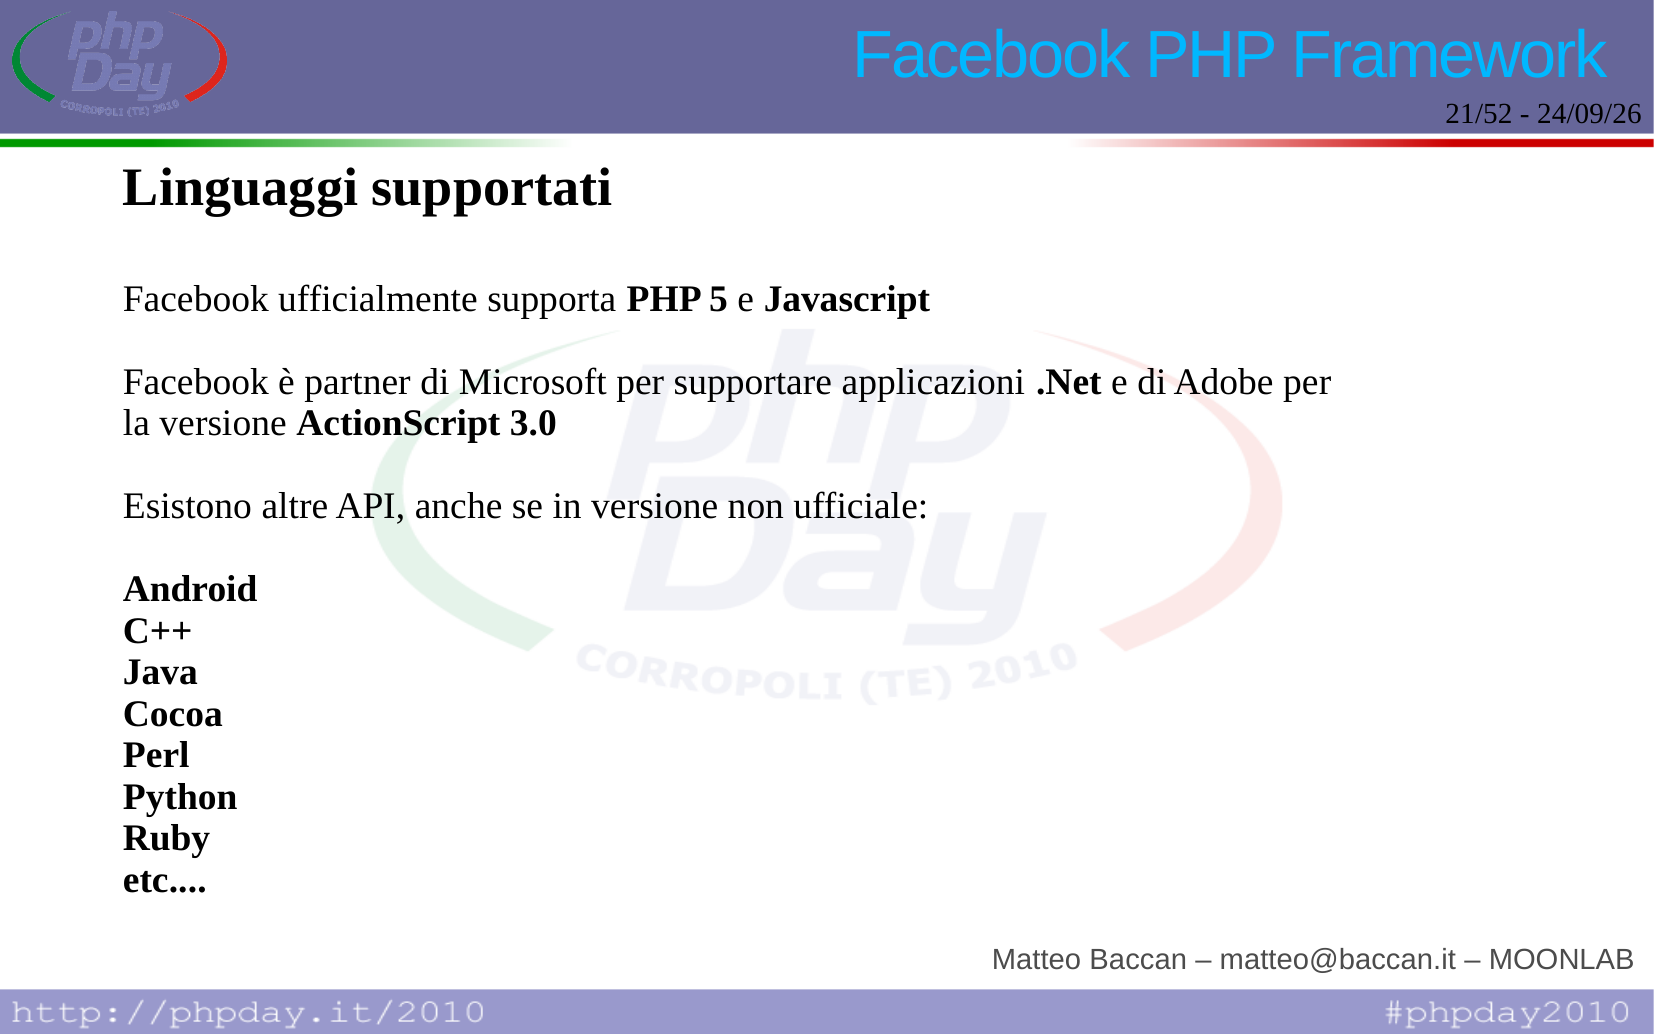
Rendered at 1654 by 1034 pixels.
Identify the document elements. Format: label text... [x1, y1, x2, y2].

title Facebook PHP Framework [132, 5, 1609, 103]
text_box Linguaggi supportati Facebook ufficialmente supporta PHP 5 e Javascript Facebook è partner di Microsoft per supportare applicazioni .Net e di Adobe per la versione ActionScript 3.0 Esistono altre API, anche se in versione non ufficiale: Android C++ Java Cocoa Perl Python Ruby etc.... [108, 150, 1367, 970]
picture [0, 0, 1654, 1034]
